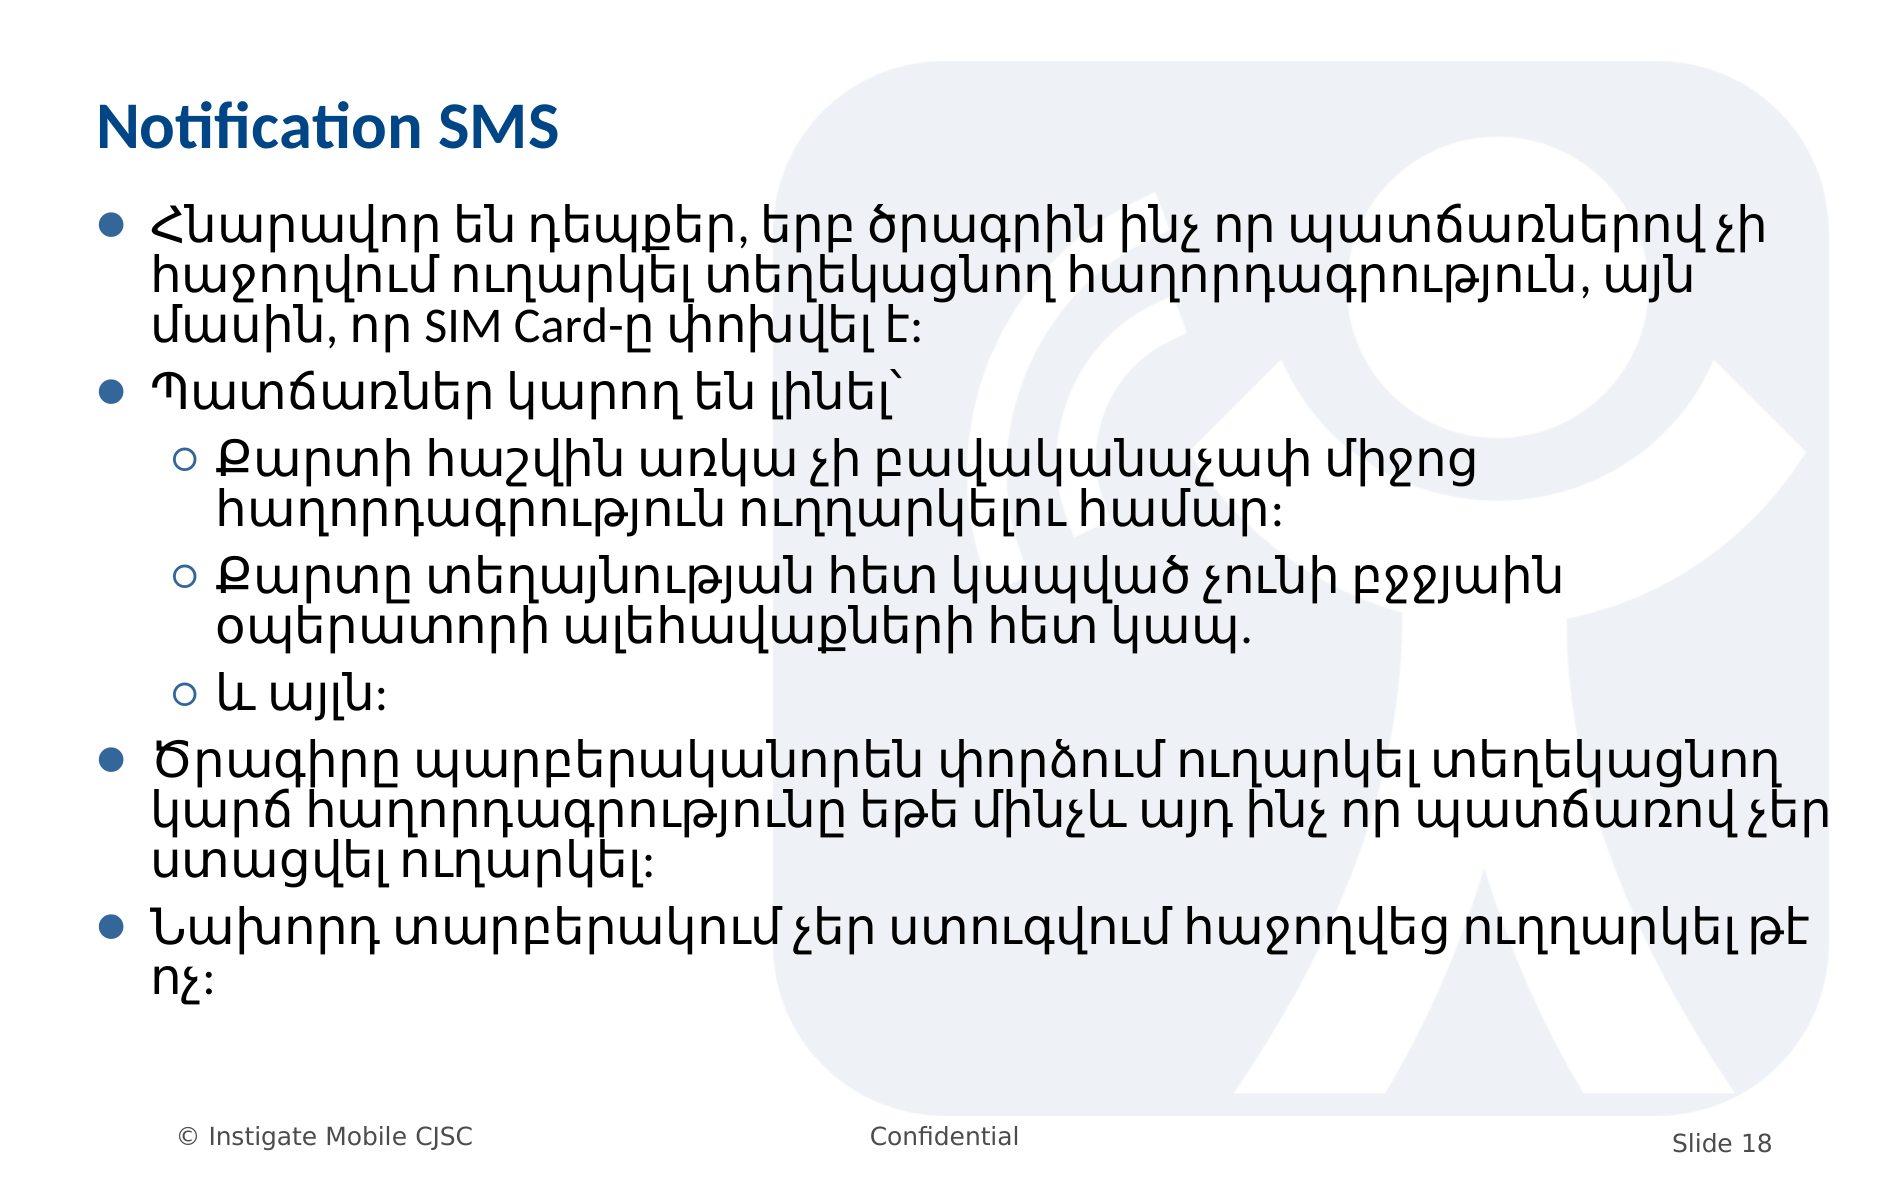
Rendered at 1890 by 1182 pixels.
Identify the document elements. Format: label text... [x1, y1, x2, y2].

list Հնարավոր են դեպքեր, երբ ծրագրին ինչ որ պատճառներով չի հաջողվում ուղարկել տեղեկացնող հաղորդագրություն, այն մասին, որ SIM Card-ը փոխվել է: Պատճառներ կարող են լինել՝ Քարտի հաշվին առկա չի բավականաչափ միջոց հաղորդագրություն ուղղարկելու համար: Քարտը տեղայնության հետ կապված չունի բջջյաին օպերատորի ալեհավաքների հետ կապ. և այլն: Ծրագիրը պարբերականորեն փորձում ուղարկել տեղեկացնող կարճ հաղորդագրությունը եթե մինչև այդ ինչ որ պատճառով չեր ստացվել ուղարկել: Նախորդ տարբերակում չեր ստուգվում հաջողվեց ուղղարկել թէ ոչ: [95, 205, 1838, 1182]
title Notification SMS [96, 47, 1794, 205]
